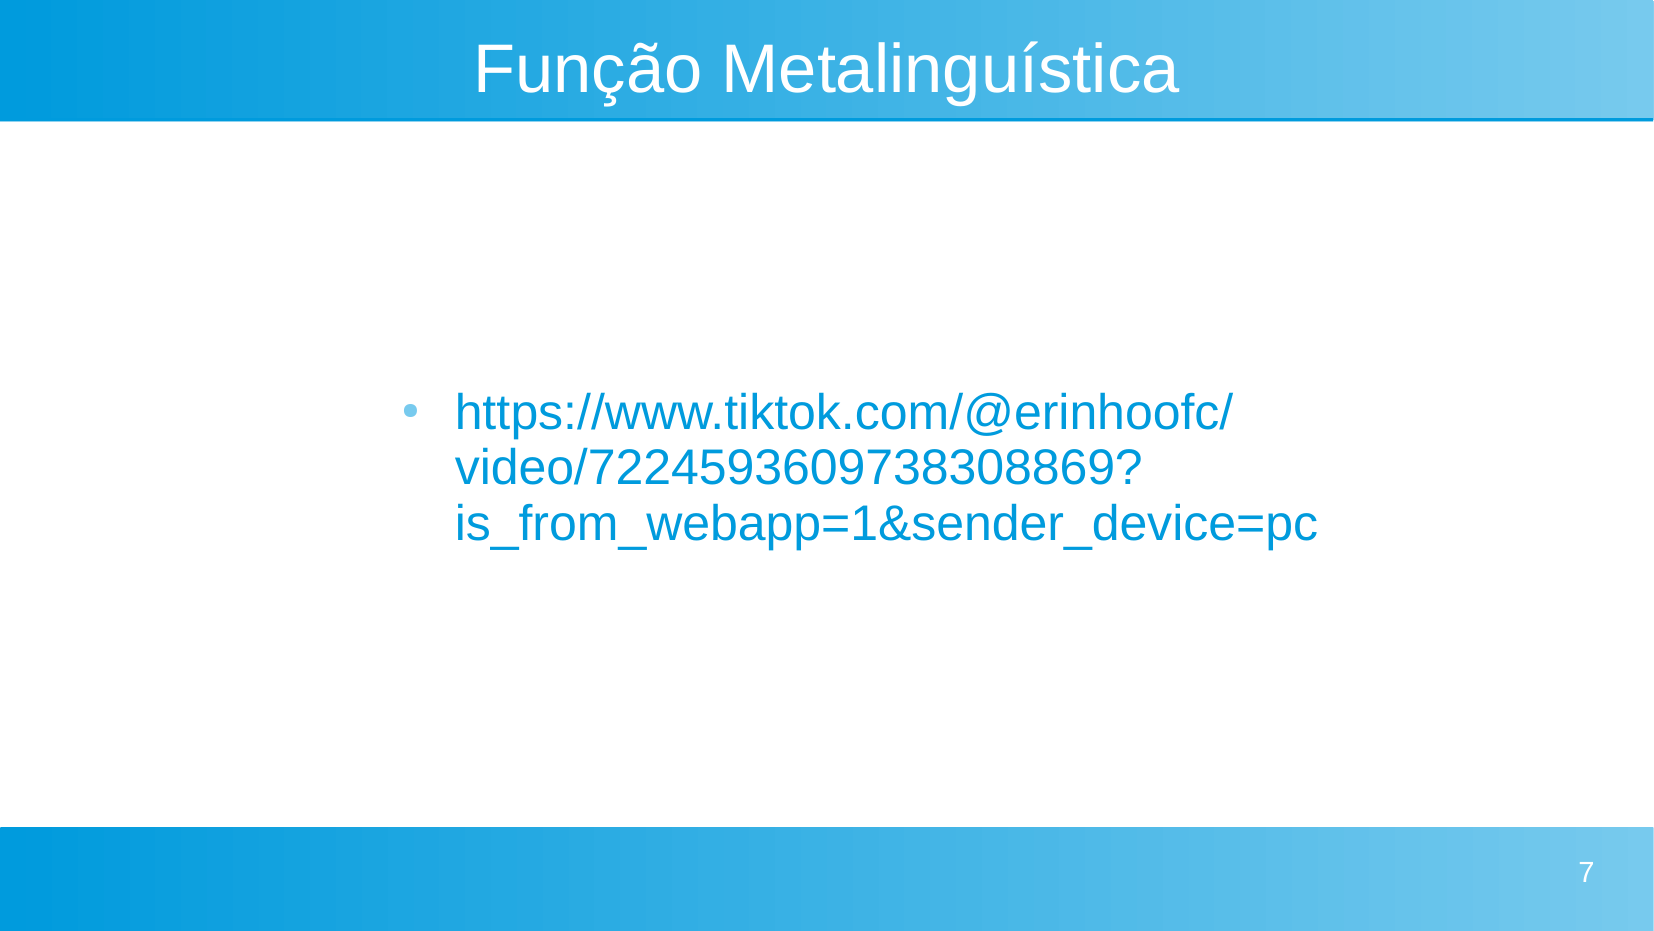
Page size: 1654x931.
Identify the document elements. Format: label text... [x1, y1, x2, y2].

list https://www.tiktok.com/@erinhoofc/video/7224593609738308869?is_from_webapp=1&sender_device=pc [383, 383, 1359, 443]
title Função Metalinguística [59, 29, 1595, 108]
